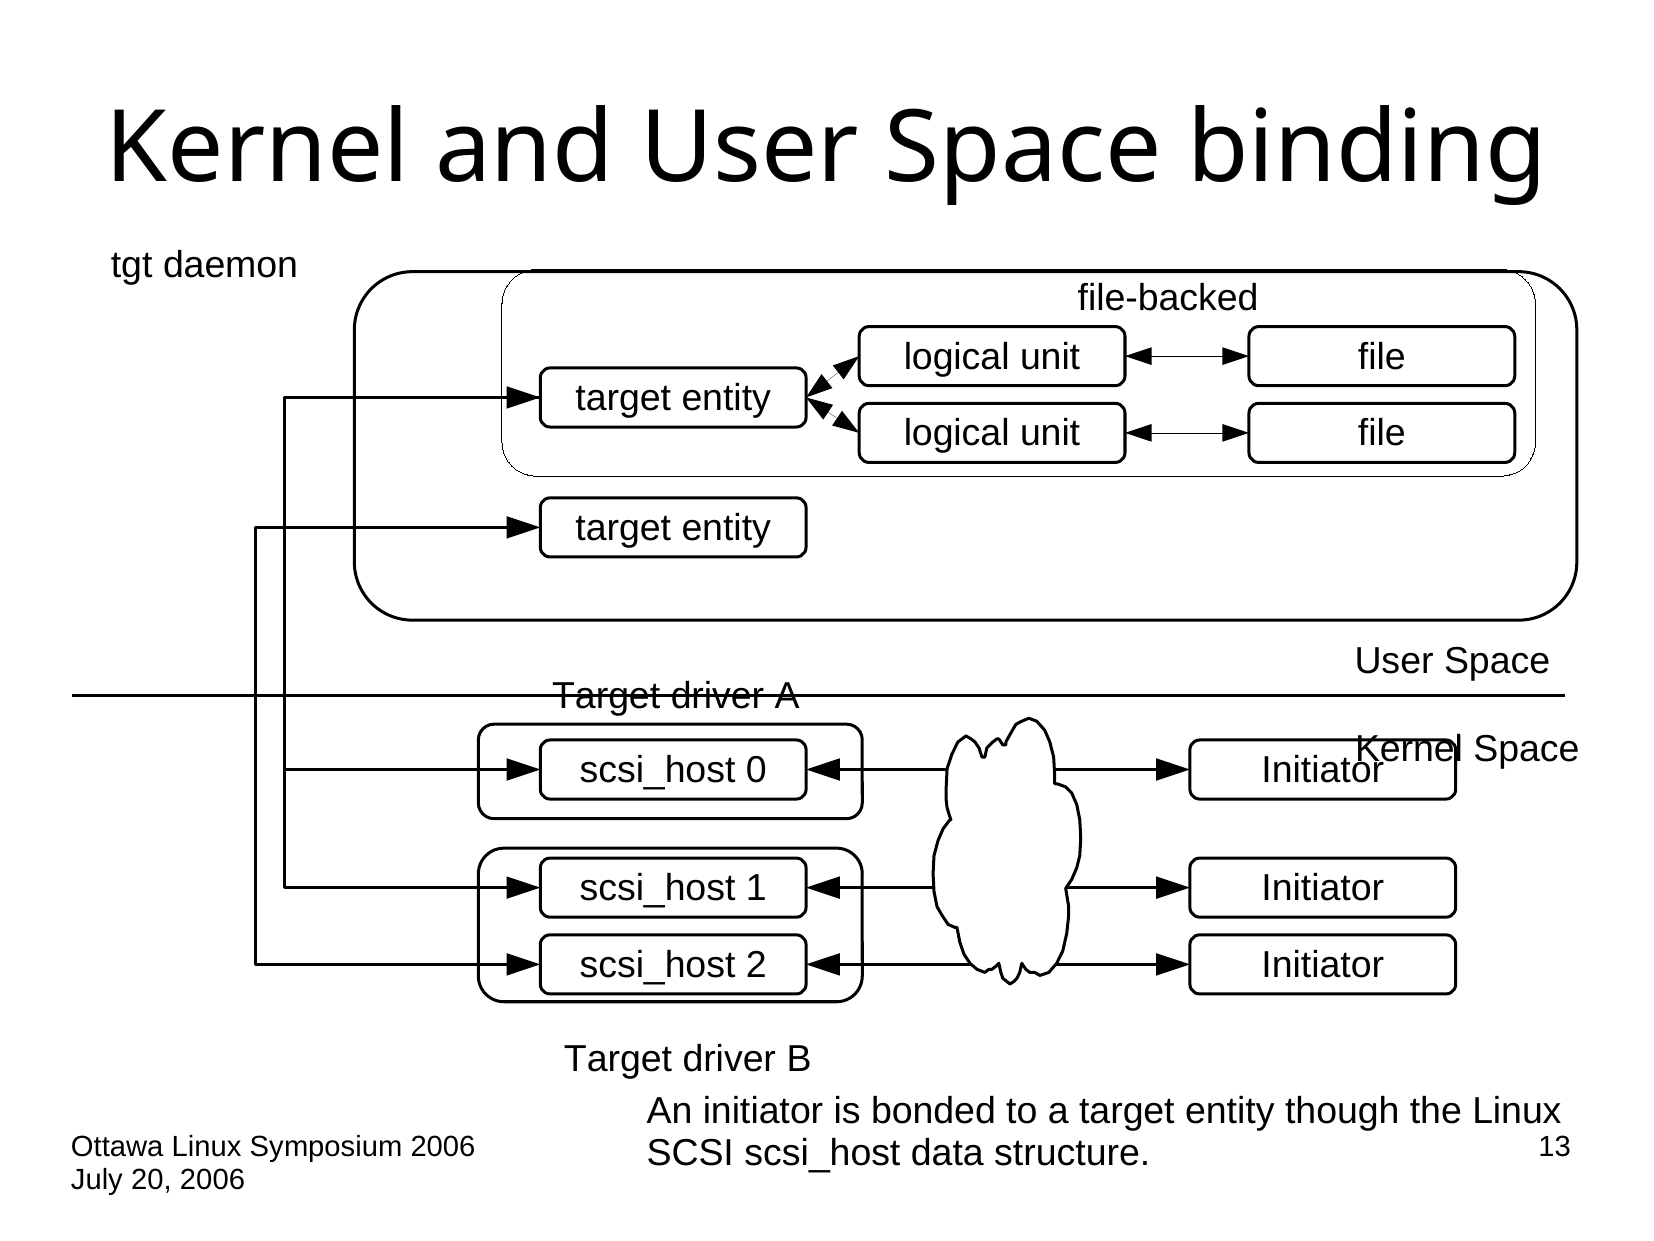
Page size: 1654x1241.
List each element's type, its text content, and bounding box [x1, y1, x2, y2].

text_box [933, 718, 1081, 985]
text_box file-backed [1062, 274, 1274, 340]
text_box Target driver A [537, 667, 826, 738]
text_box file [1248, 326, 1515, 386]
text_box logical unit [859, 326, 1126, 386]
text_box User Space [1339, 631, 1565, 703]
text_box Initiator [1189, 739, 1456, 800]
text_box file [1248, 403, 1515, 463]
text_box scsi_host 2 [540, 934, 807, 994]
title Kernel and User Space binding [82, 49, 1571, 237]
text_box Kernel Space [1340, 720, 1595, 792]
text_box scsi_host 1 [540, 858, 807, 918]
text_box Initiator [1189, 858, 1456, 918]
text_box tgt daemon [96, 236, 313, 307]
text_box Initiator [1189, 934, 1456, 994]
text_box Target driver B [549, 1029, 838, 1101]
text_box logical unit [859, 403, 1126, 463]
text_box scsi_host 0 [540, 739, 807, 800]
text_box target entity [540, 367, 807, 428]
text_box An initiator is bonded to a target entity though the Linux SCSI scsi_host data structure. [631, 1082, 1592, 1209]
text_box target entity [540, 497, 807, 557]
